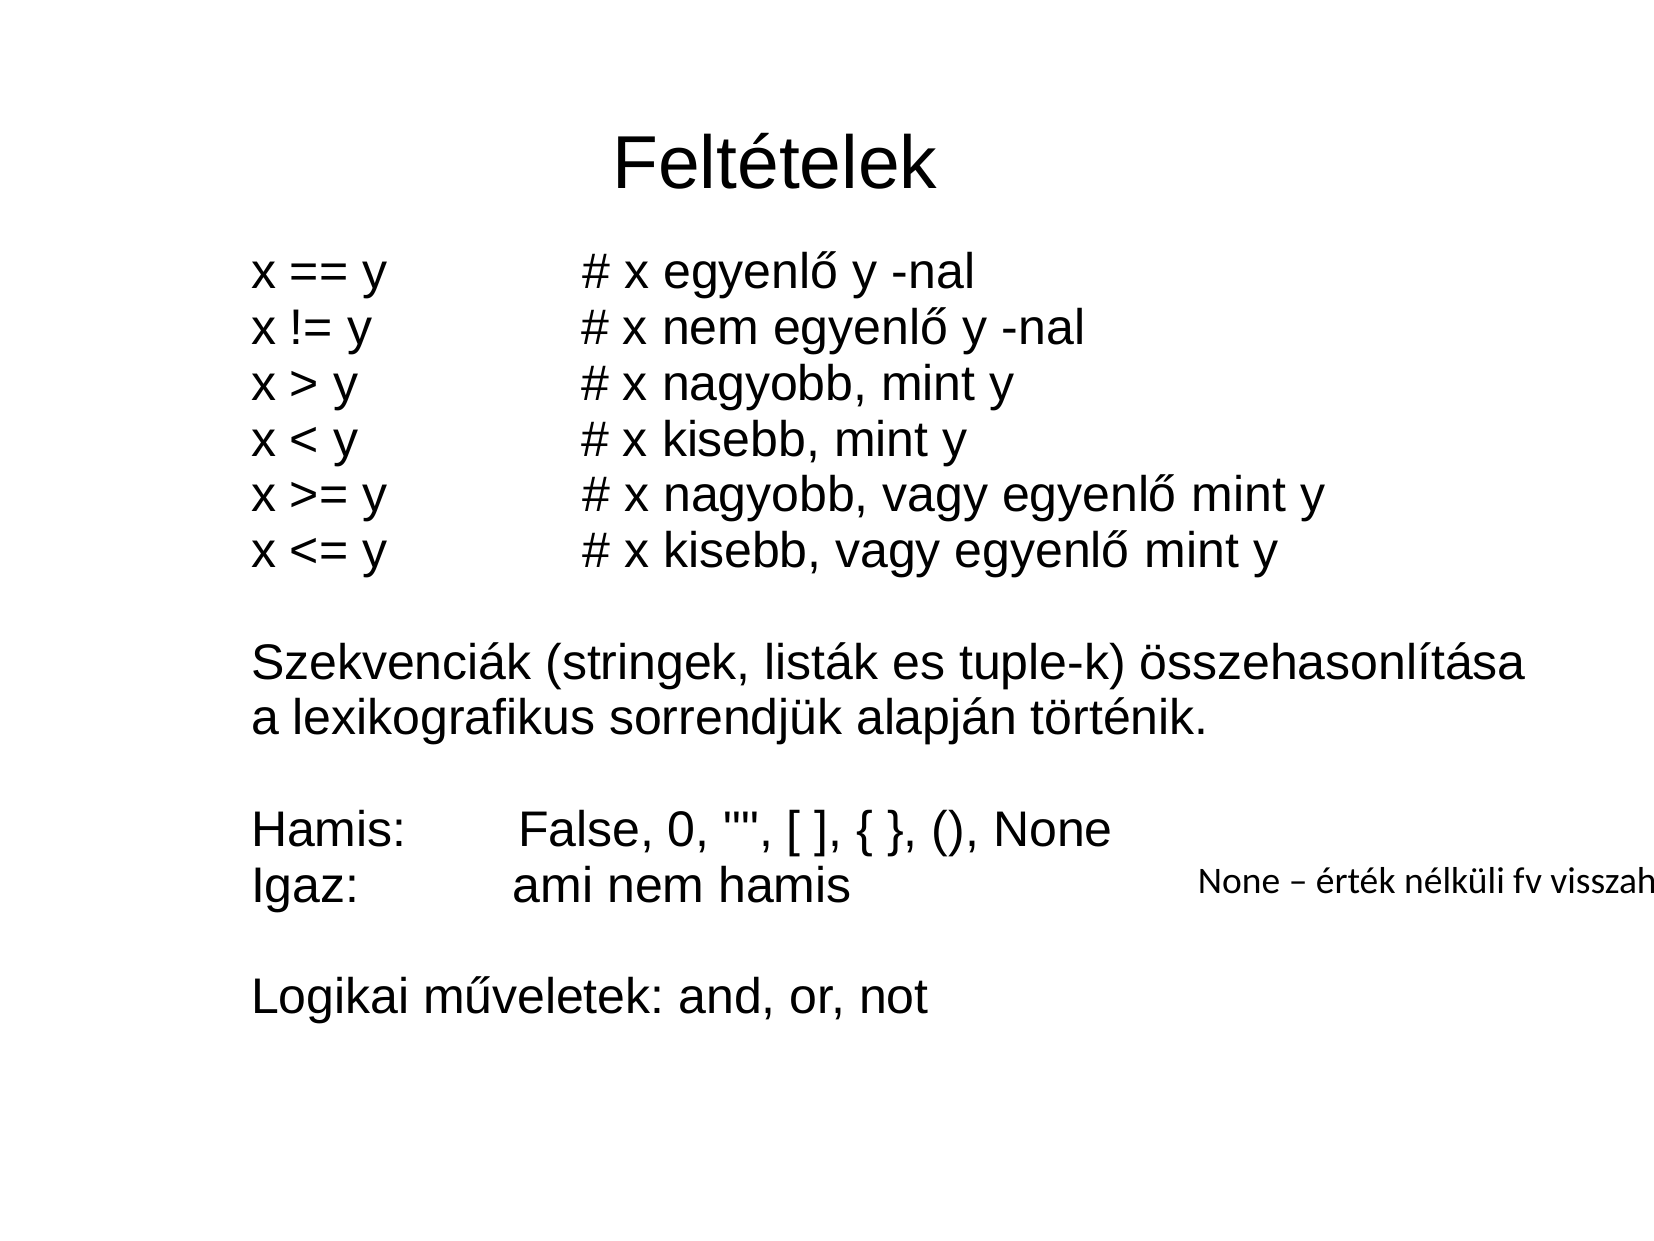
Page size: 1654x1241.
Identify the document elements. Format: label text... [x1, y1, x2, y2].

text_box Feltételek [597, 70, 1022, 170]
text_box x == y # x egyenlő y -nal x != y # x nem egyenlő y -nal x > y # x nagyobb, mint y x < y # x kisebb, mint y x >= y # x nagyobb, vagy egyenlő mint y x <= y # x kisebb, vagy egyenlő mint y Szekvenciák (stringek, listák es tuple-k) összehasonlítása a lexikografikus sorrendjük alapján történik. Hamis: False, 0, "", [ ], { }, (), None Igaz: ami nem hamis Logikai műveletek: and, or, not [236, 236, 1556, 1039]
text_box None – érték nélküli fv visszahívás [1182, 848, 1654, 909]
